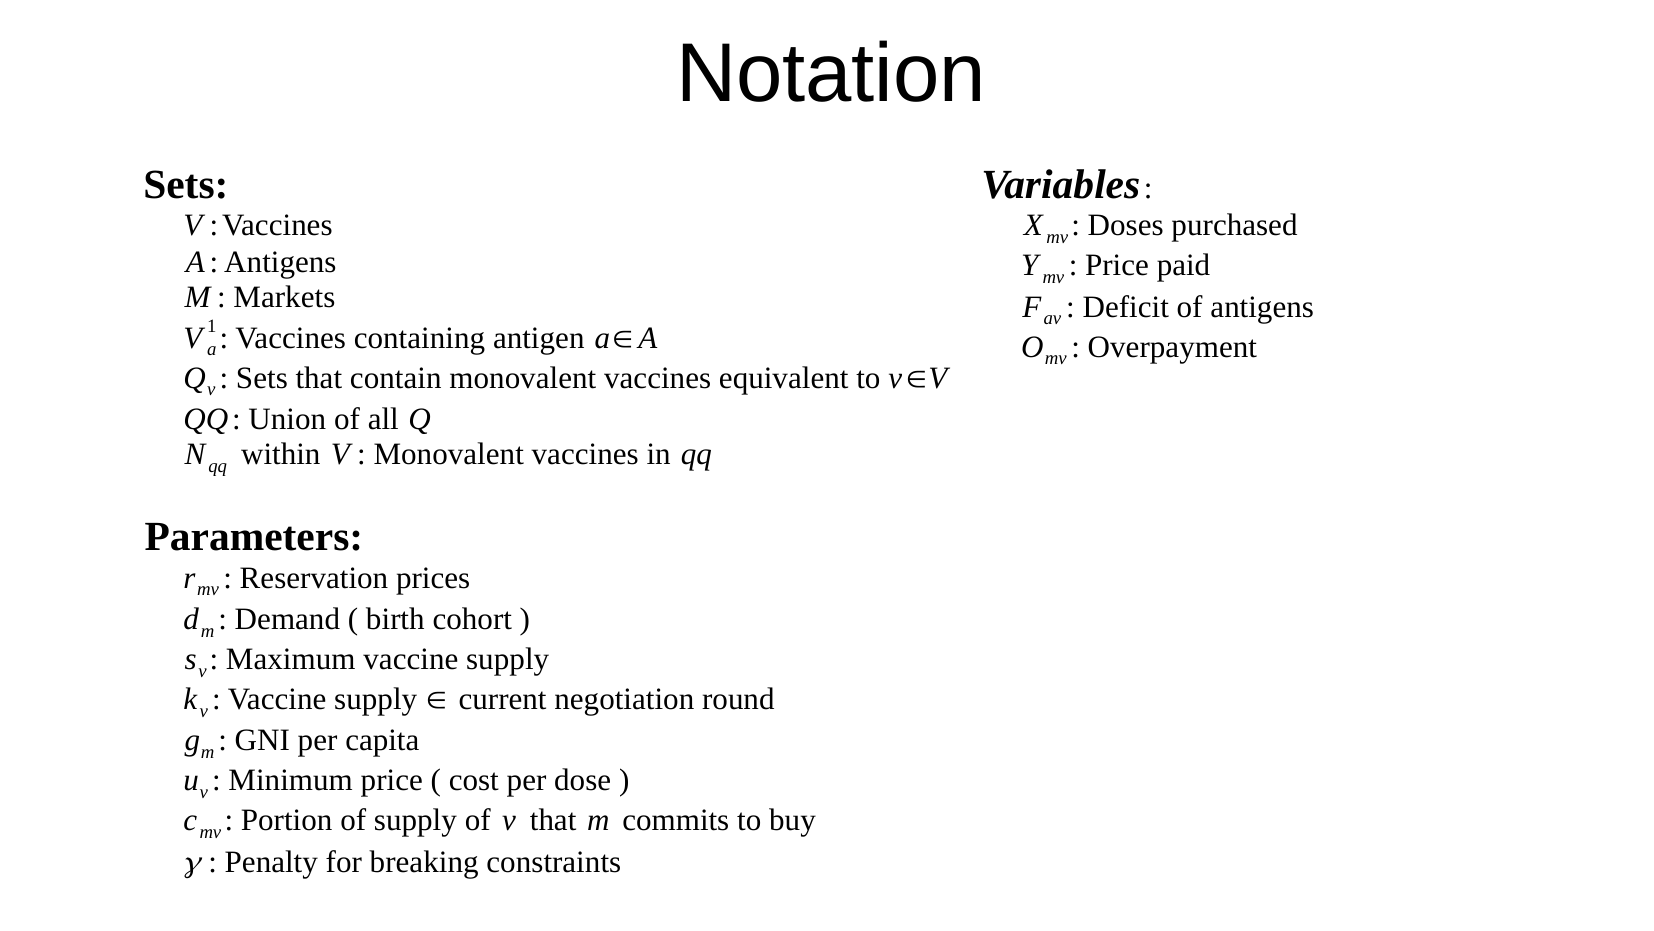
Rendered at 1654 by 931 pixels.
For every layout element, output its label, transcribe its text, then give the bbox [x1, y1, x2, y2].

chart [137, 160, 959, 916]
chart [975, 160, 1326, 405]
title Notation [86, 0, 1576, 151]
